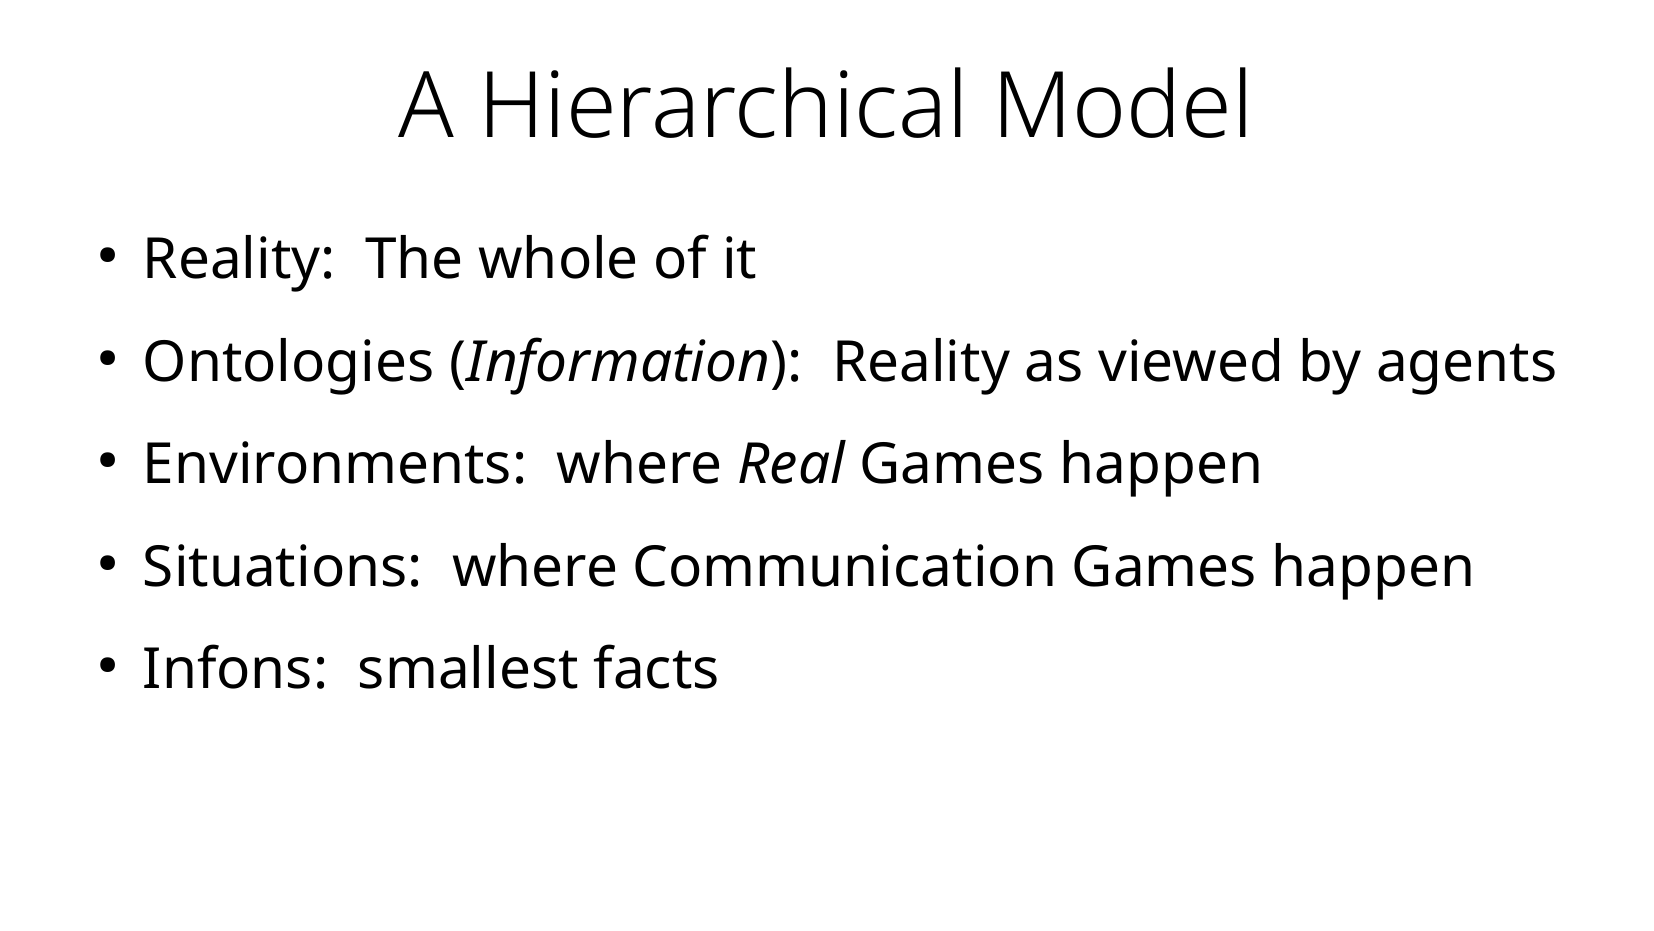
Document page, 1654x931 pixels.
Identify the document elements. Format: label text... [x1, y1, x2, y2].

list Reality: The whole of it Ontologies (Information): Reality as viewed by agents Environments: where Real Games happen Situations: where Communication Games happen Infons: smallest facts [82, 217, 1571, 758]
title A Hierarchical Model [82, 37, 1571, 193]
